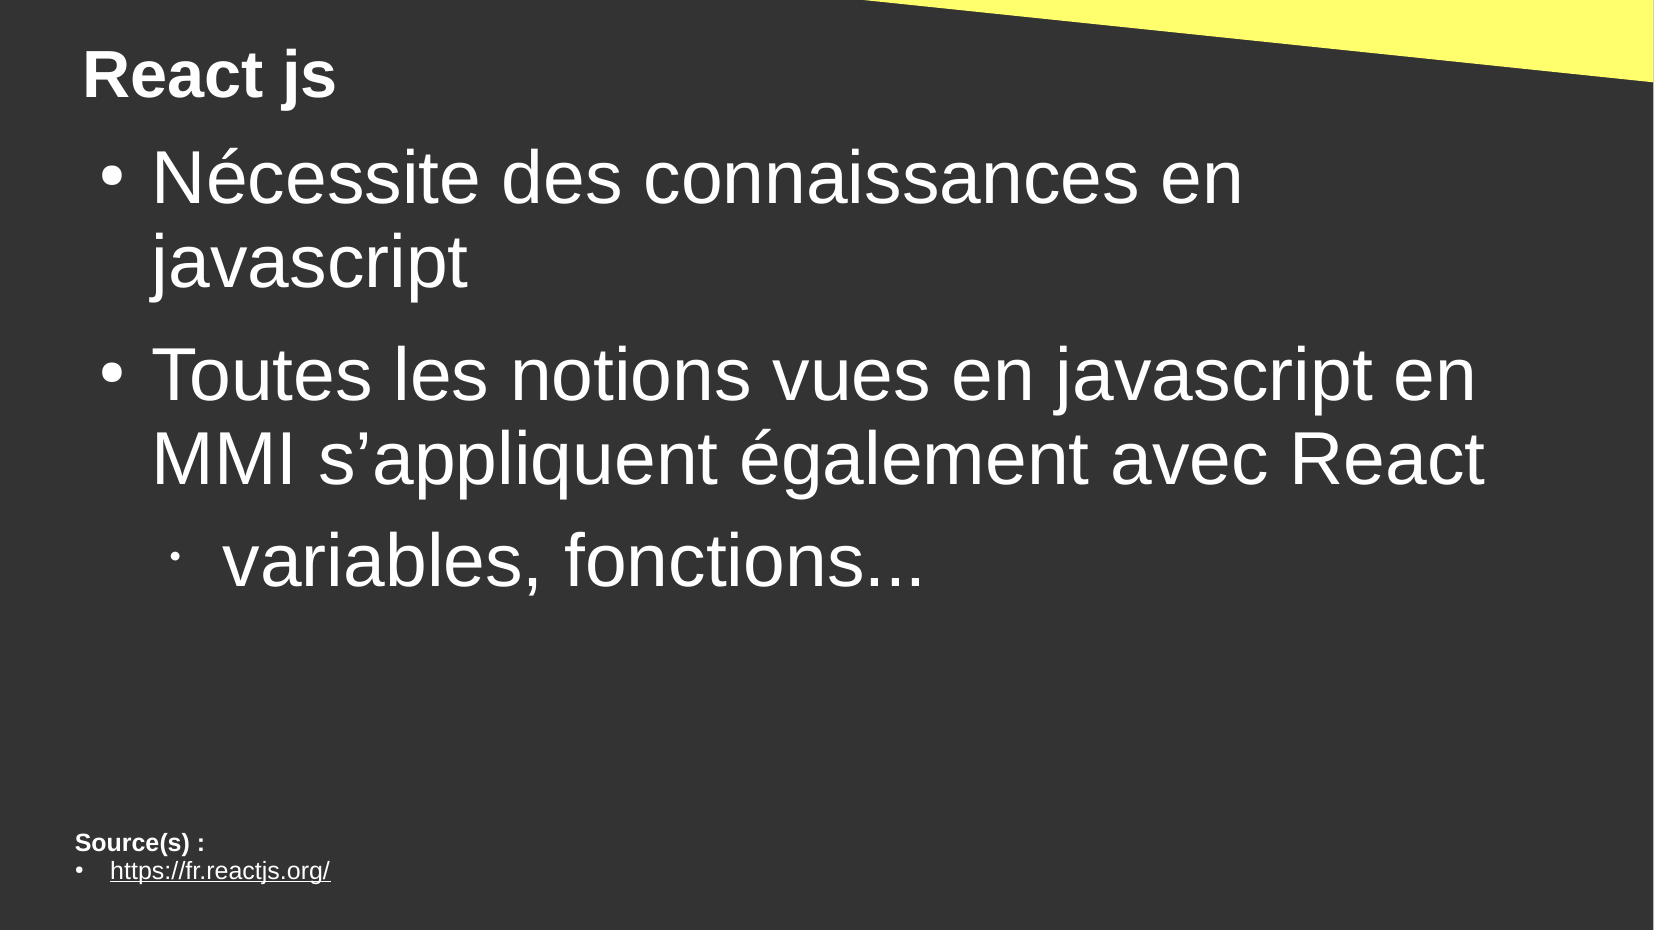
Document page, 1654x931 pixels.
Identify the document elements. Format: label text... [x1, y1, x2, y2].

text_box Source(s) : https://fr.reactjs.org/ [60, 821, 1546, 906]
title React js [82, 37, 1571, 114]
text_box [863, 0, 1654, 83]
list Nécessite des connaissances en javascript Toutes les notions vues en javascript en MMI s’appliquent également avec React variables, fonctions... [80, 135, 1569, 792]
